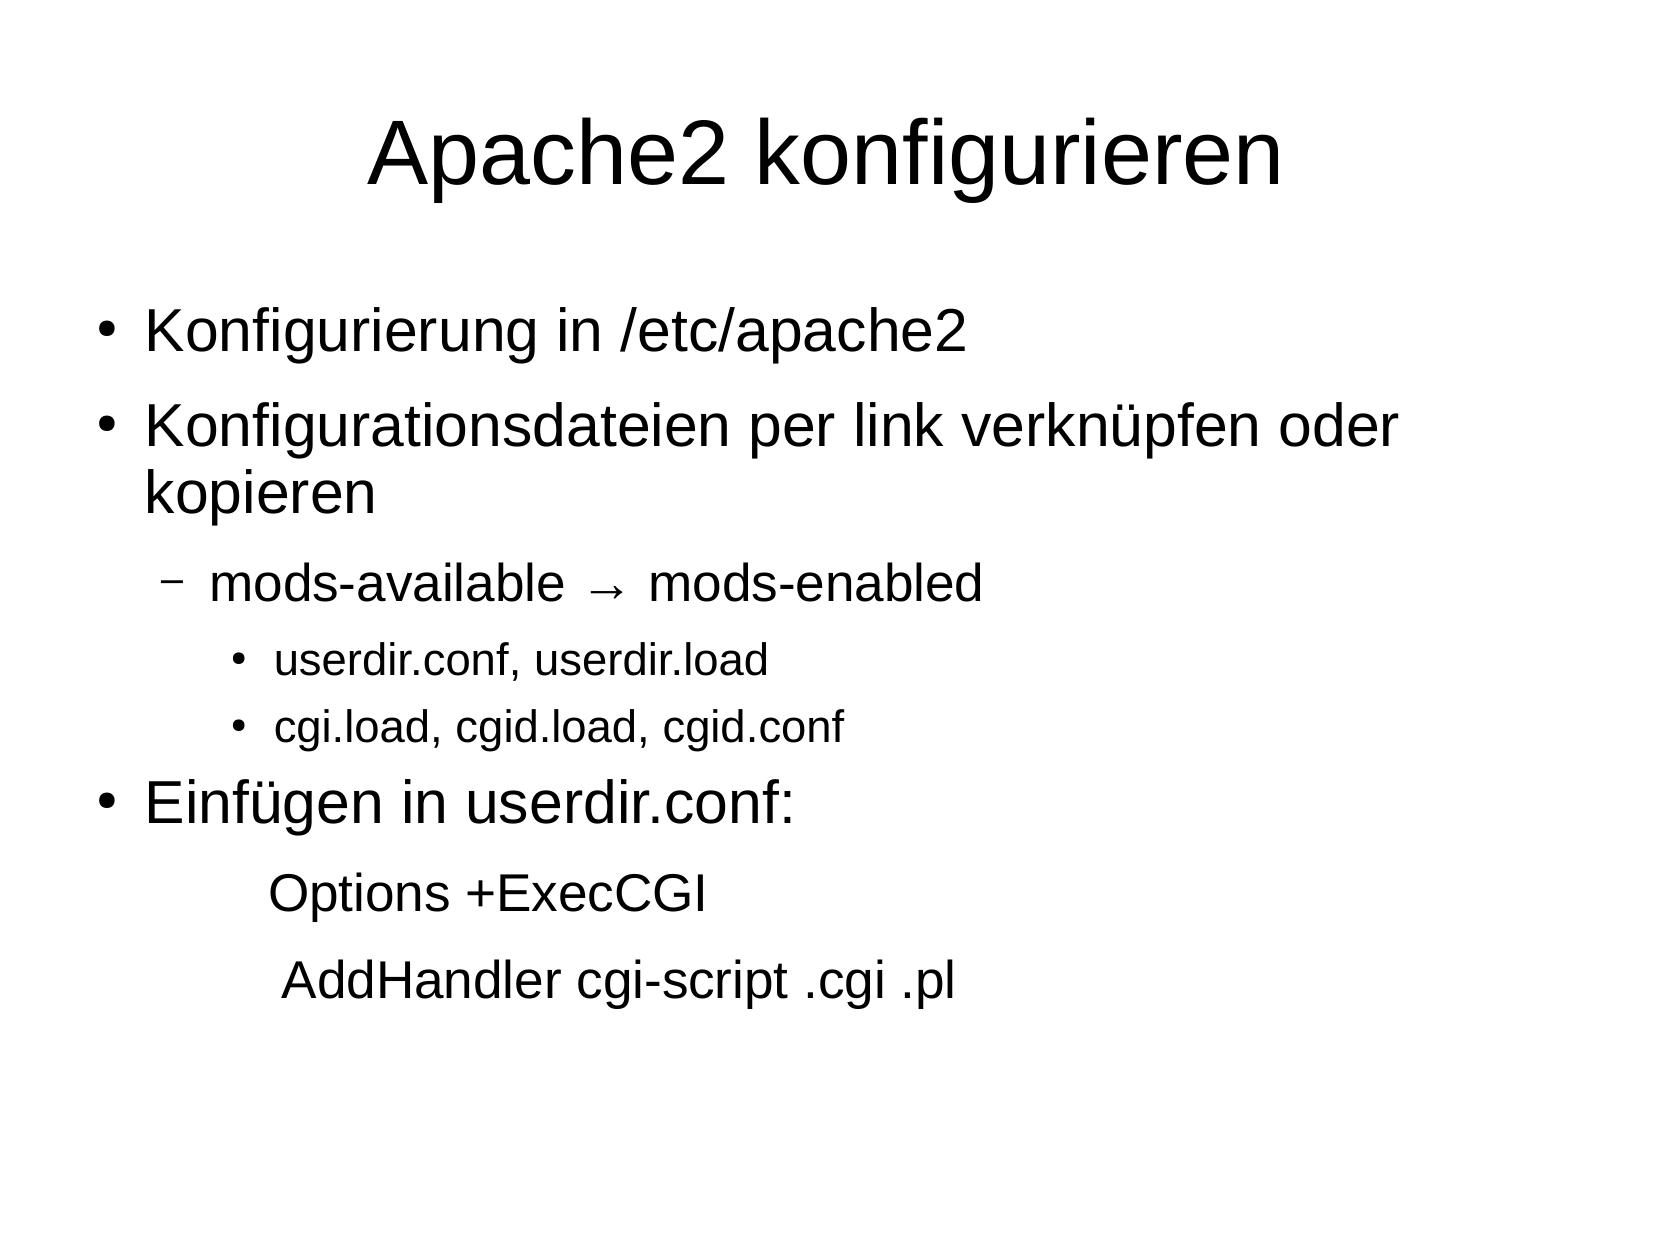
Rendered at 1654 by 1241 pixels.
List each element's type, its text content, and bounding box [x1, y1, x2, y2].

title Apache2 konfigurieren [82, 49, 1571, 257]
list Konfigurierung in /etc/apache2 Konfigurationsdateien per link verknüpfen oder kopieren mods-available → mods-enabled userdir.conf, userdir.load cgi.load, cgid.load, cgid.conf Einfügen in userdir.conf: Options +ExecCGI AddHandler cgi-script .cgi .pl [80, 296, 1536, 1016]
